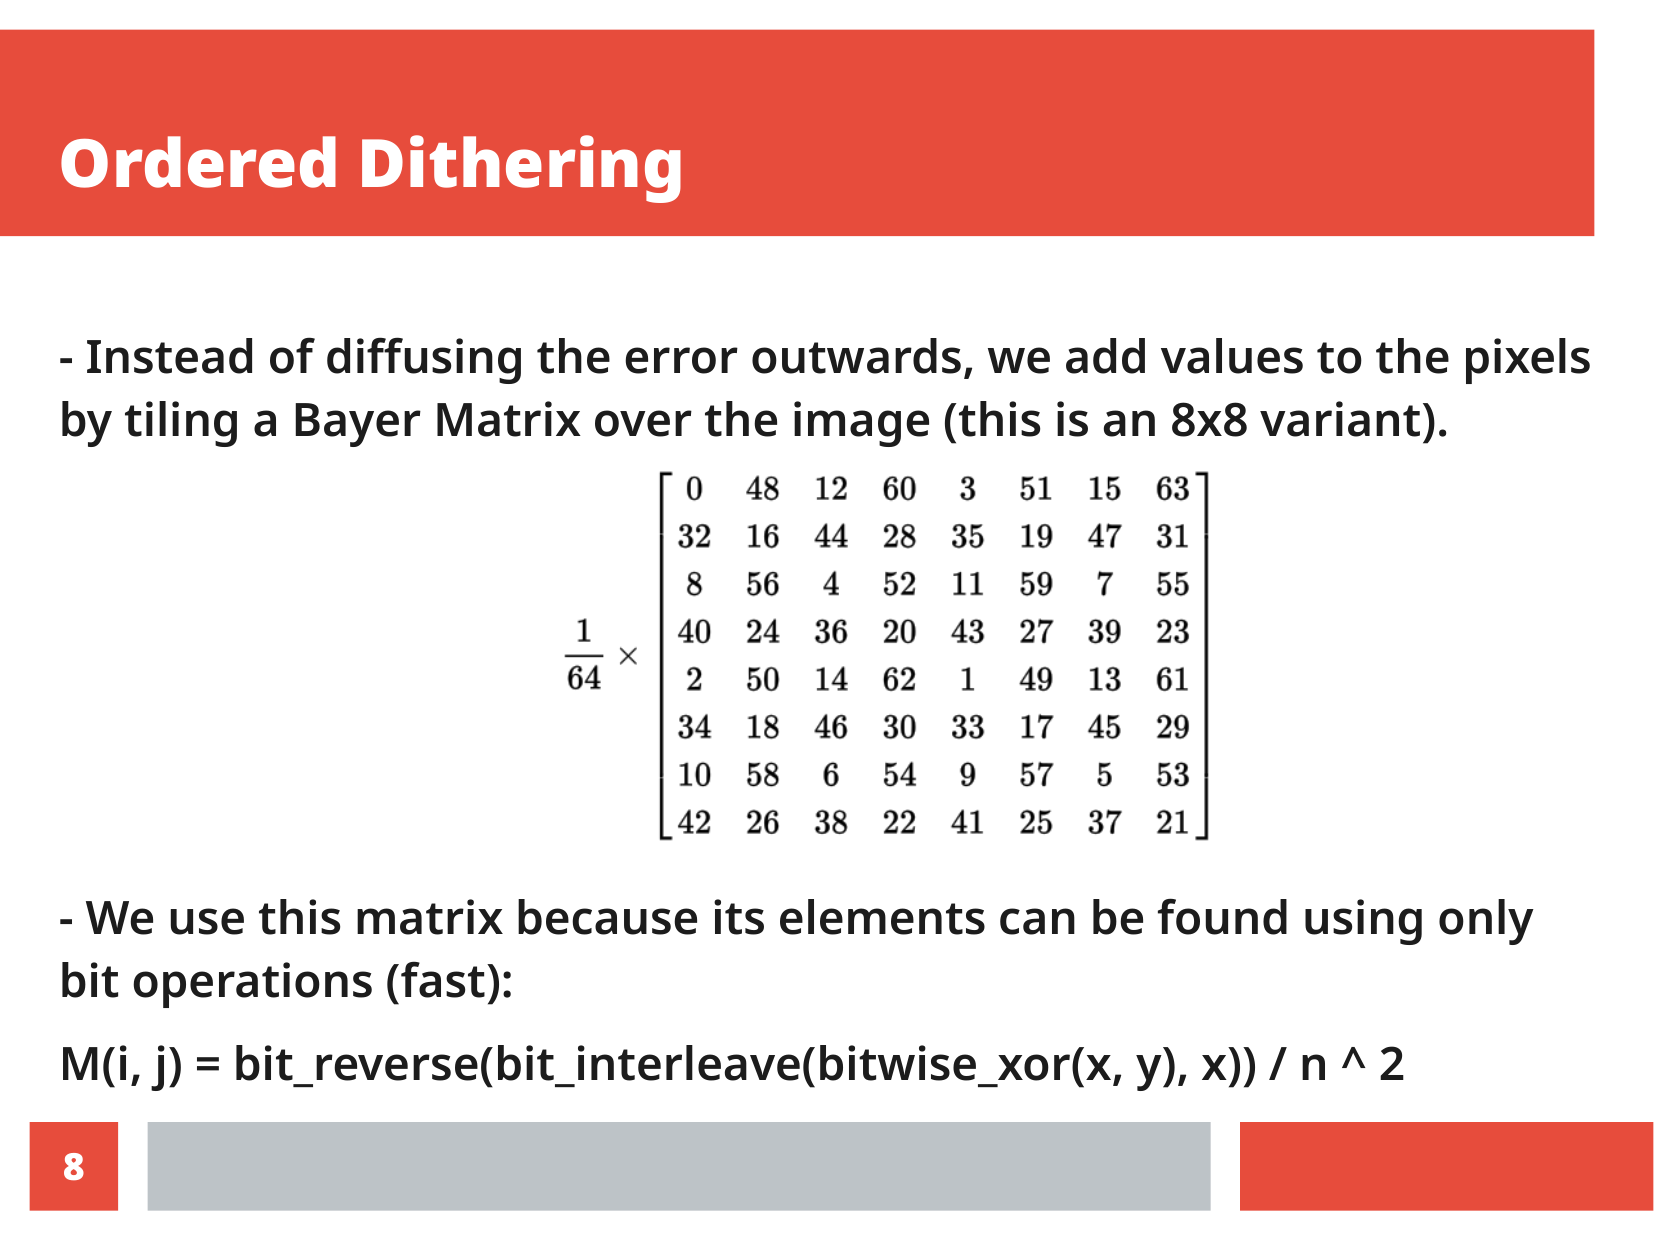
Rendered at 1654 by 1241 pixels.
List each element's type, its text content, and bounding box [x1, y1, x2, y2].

picture [561, 469, 1220, 843]
title Ordered Dithering [59, 59, 1595, 207]
list - Instead of diffusing the error outwards, we add values to the pixels by tiling a Bayer Matrix over the image (this is an 8x8 variant). - We use this matrix because its elements can be found using only bit operations (fast): M(i, j) = bit_reverse(bit_interleave(bitwise_xor(x, y), x)) / n ^ 2 [59, 324, 1595, 1118]
